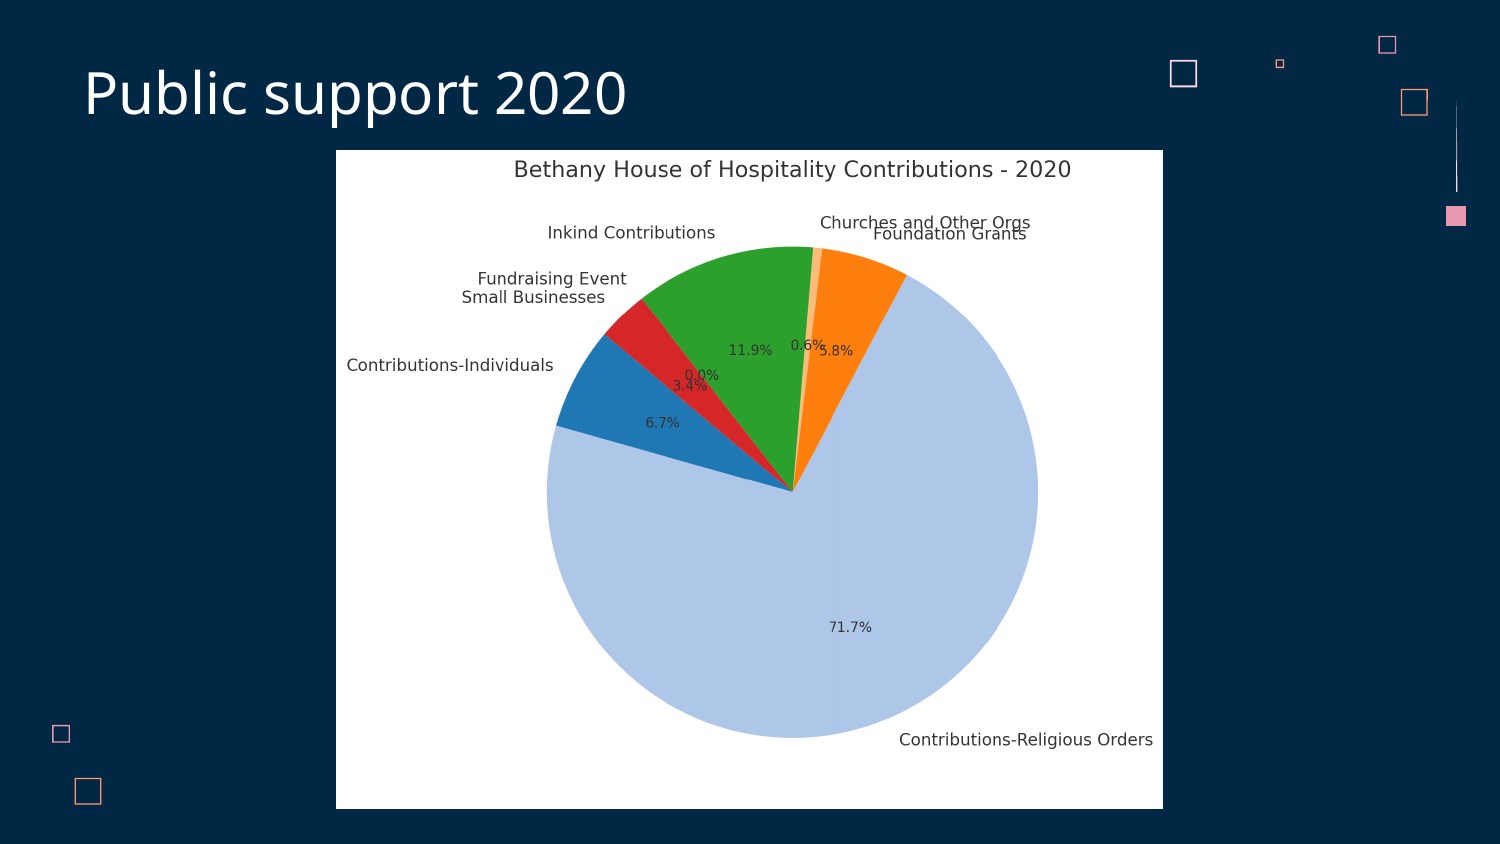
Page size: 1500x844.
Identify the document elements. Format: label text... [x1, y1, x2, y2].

picture [336, 150, 1163, 809]
title Public support 2020 [68, 41, 1333, 136]
